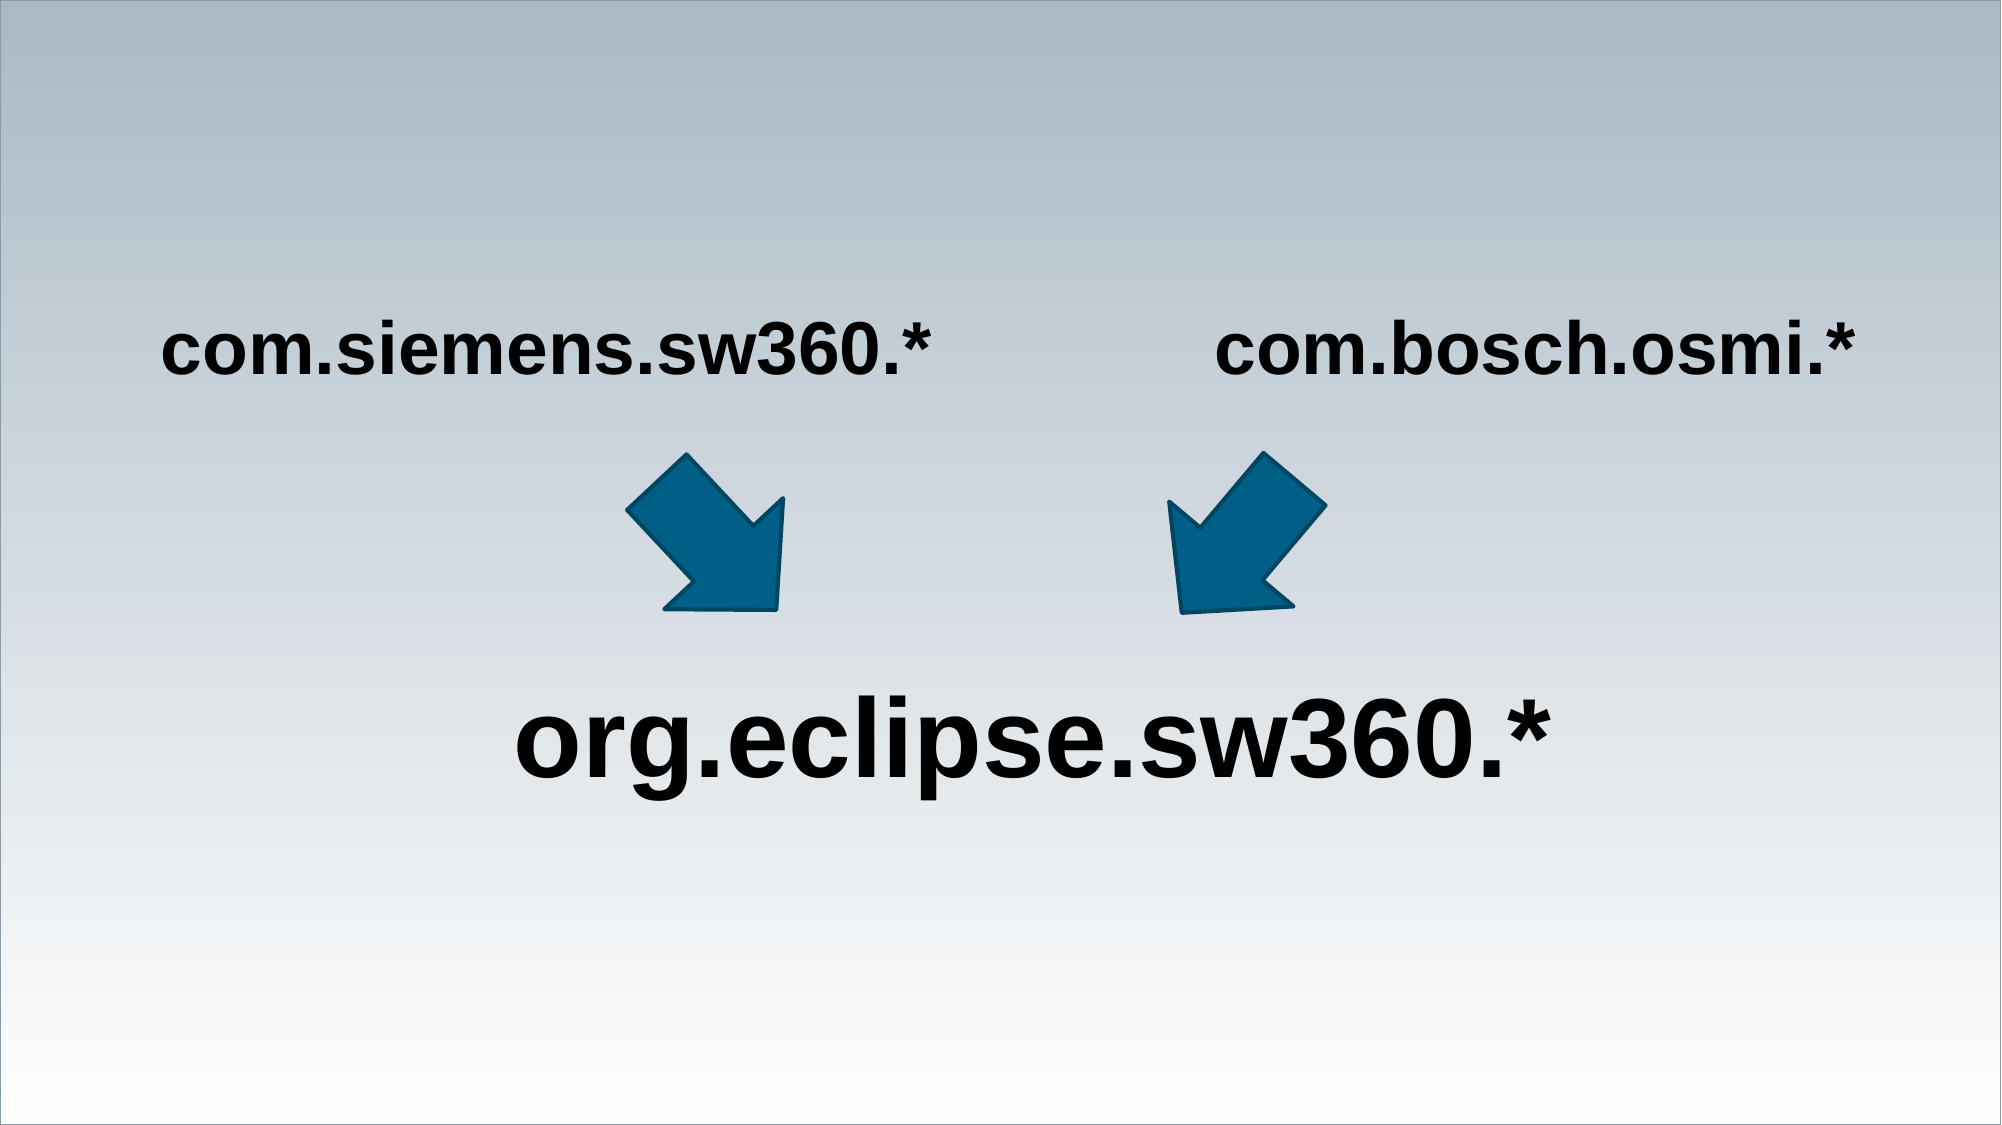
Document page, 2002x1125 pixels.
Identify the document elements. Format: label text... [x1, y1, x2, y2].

text_box org.eclipse.sw360.* [647, 727, 672, 766]
text_box com.bosch.osmi.* [1214, 299, 2001, 390]
text_box com.siemens.sw360.* [160, 299, 1214, 390]
text_box org.eclipse.sw360.* [513, 665, 1922, 801]
text_box [0, 0, 2001, 1125]
